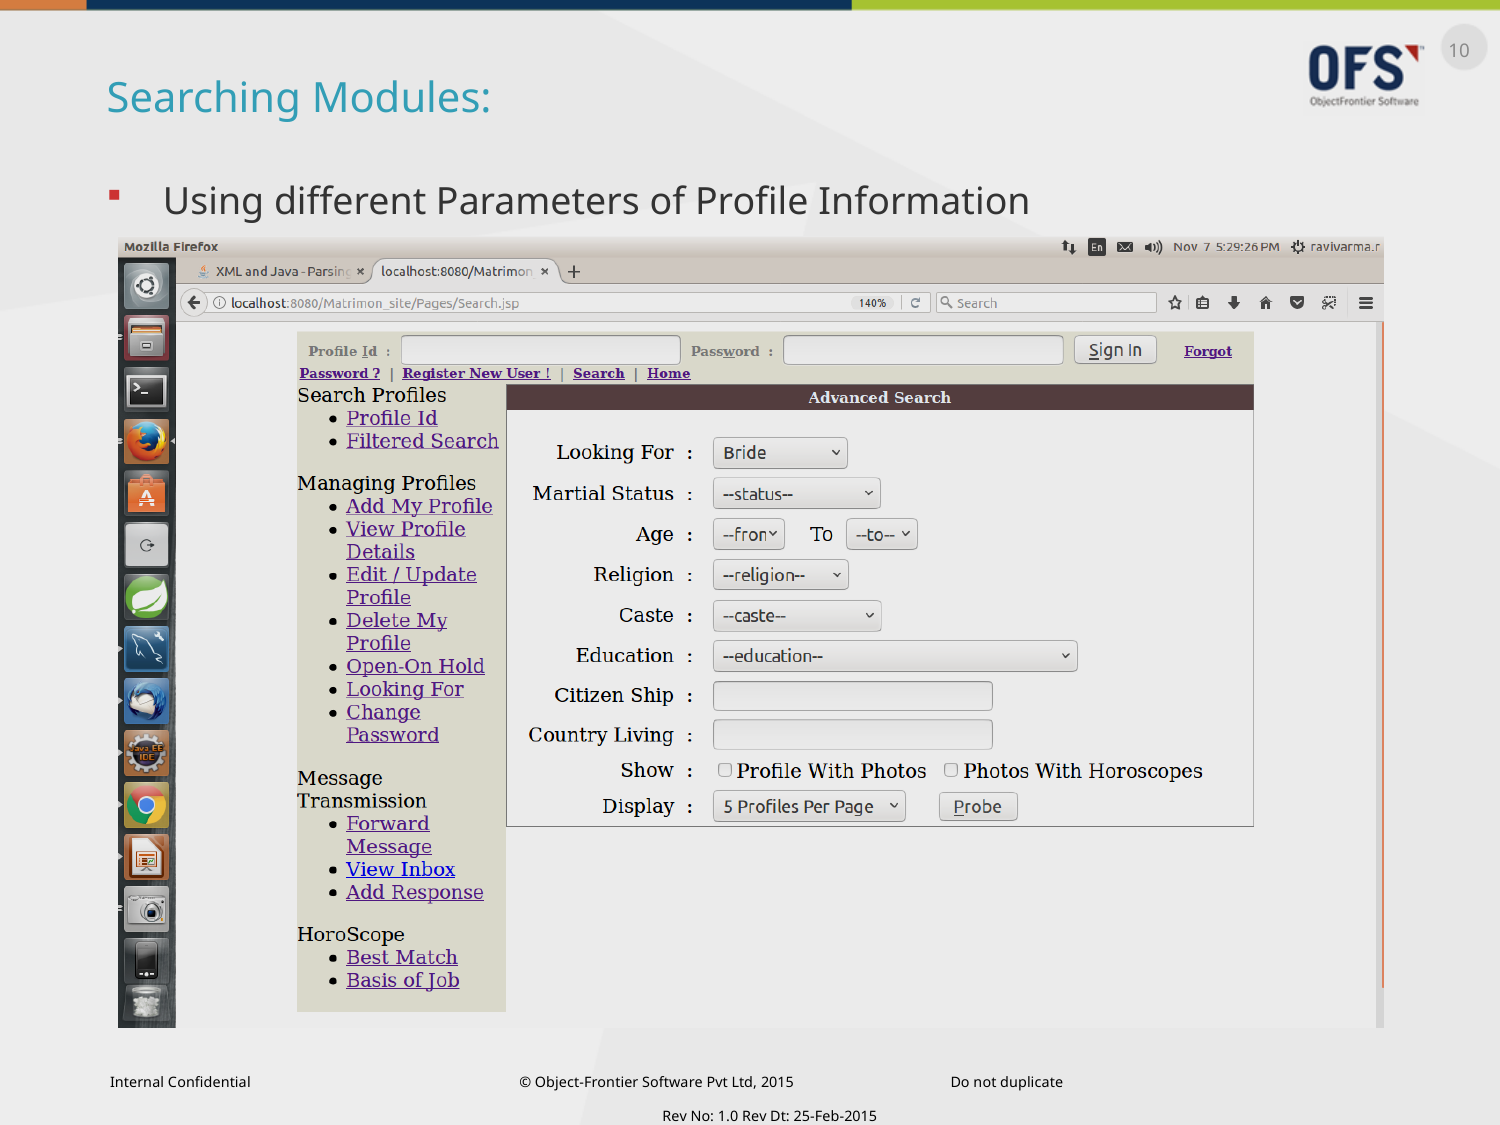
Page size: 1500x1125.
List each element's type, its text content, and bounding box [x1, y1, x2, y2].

picture [0, 0, 1500, 1125]
title Searching Modules: [91, 40, 1442, 150]
list Using different Parameters of Profile Information [91, 160, 1442, 815]
